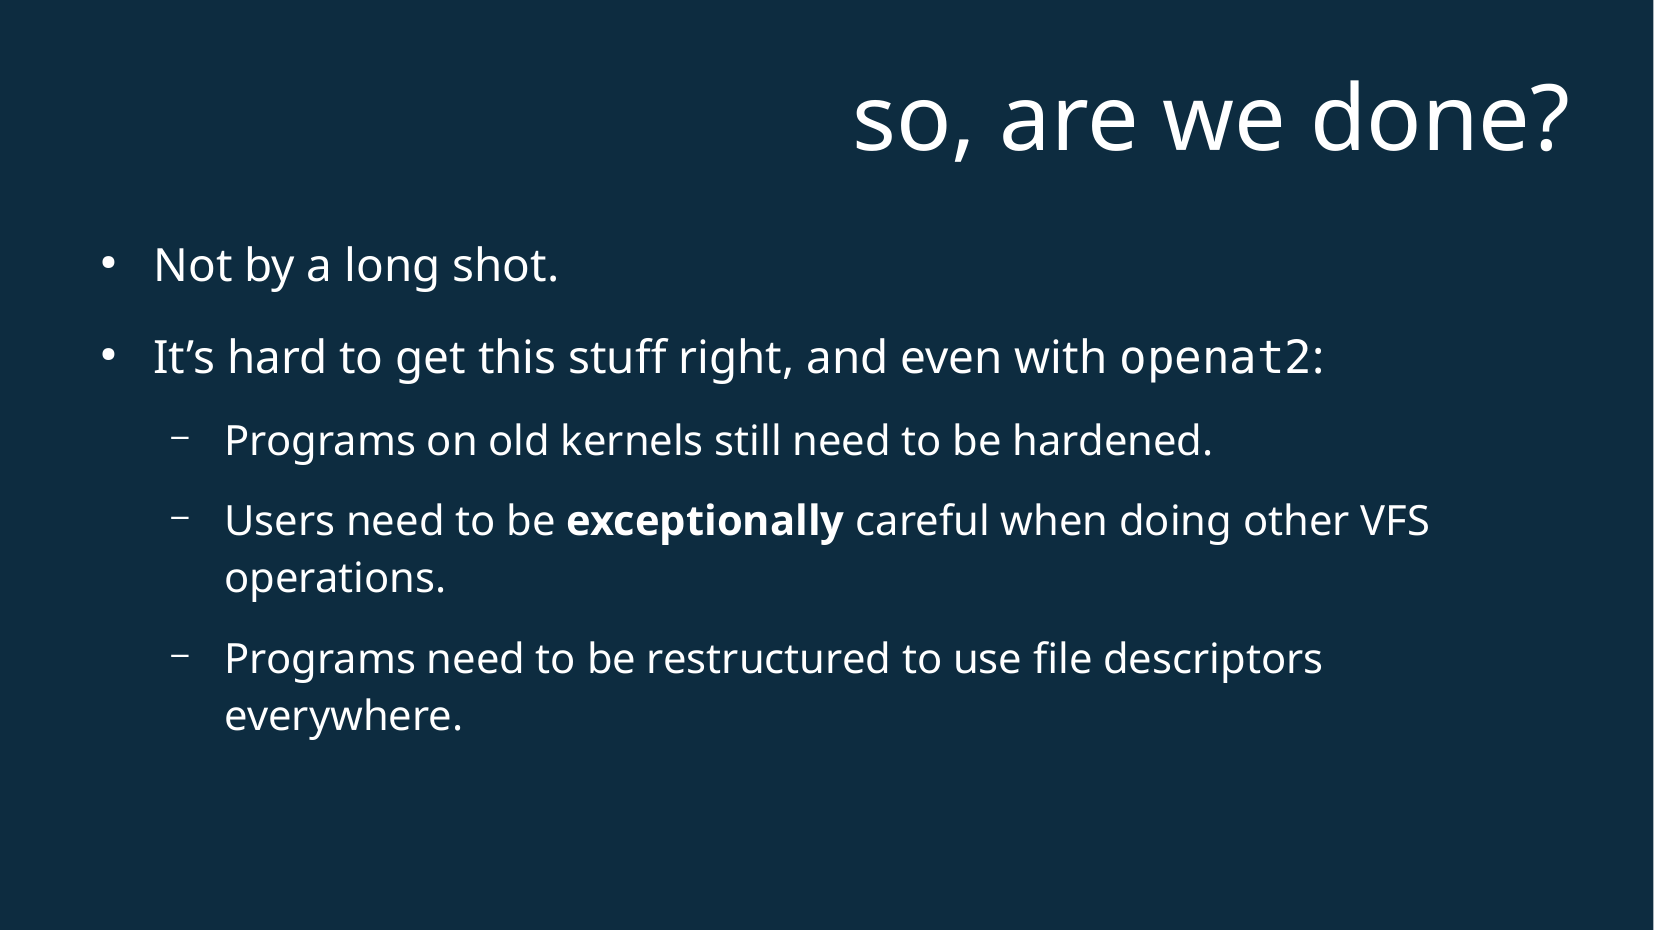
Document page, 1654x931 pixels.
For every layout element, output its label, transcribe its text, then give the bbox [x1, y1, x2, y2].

list Not by a long shot. It’s hard to get this stuff right, and even with openat2: Programs on old kernels still need to be hardened. Users need to be exceptionally careful when doing other VFS operations. Programs need to be restructured to use file descriptors everywhere. [82, 217, 1571, 758]
title so, are we done? [82, 37, 1571, 193]
